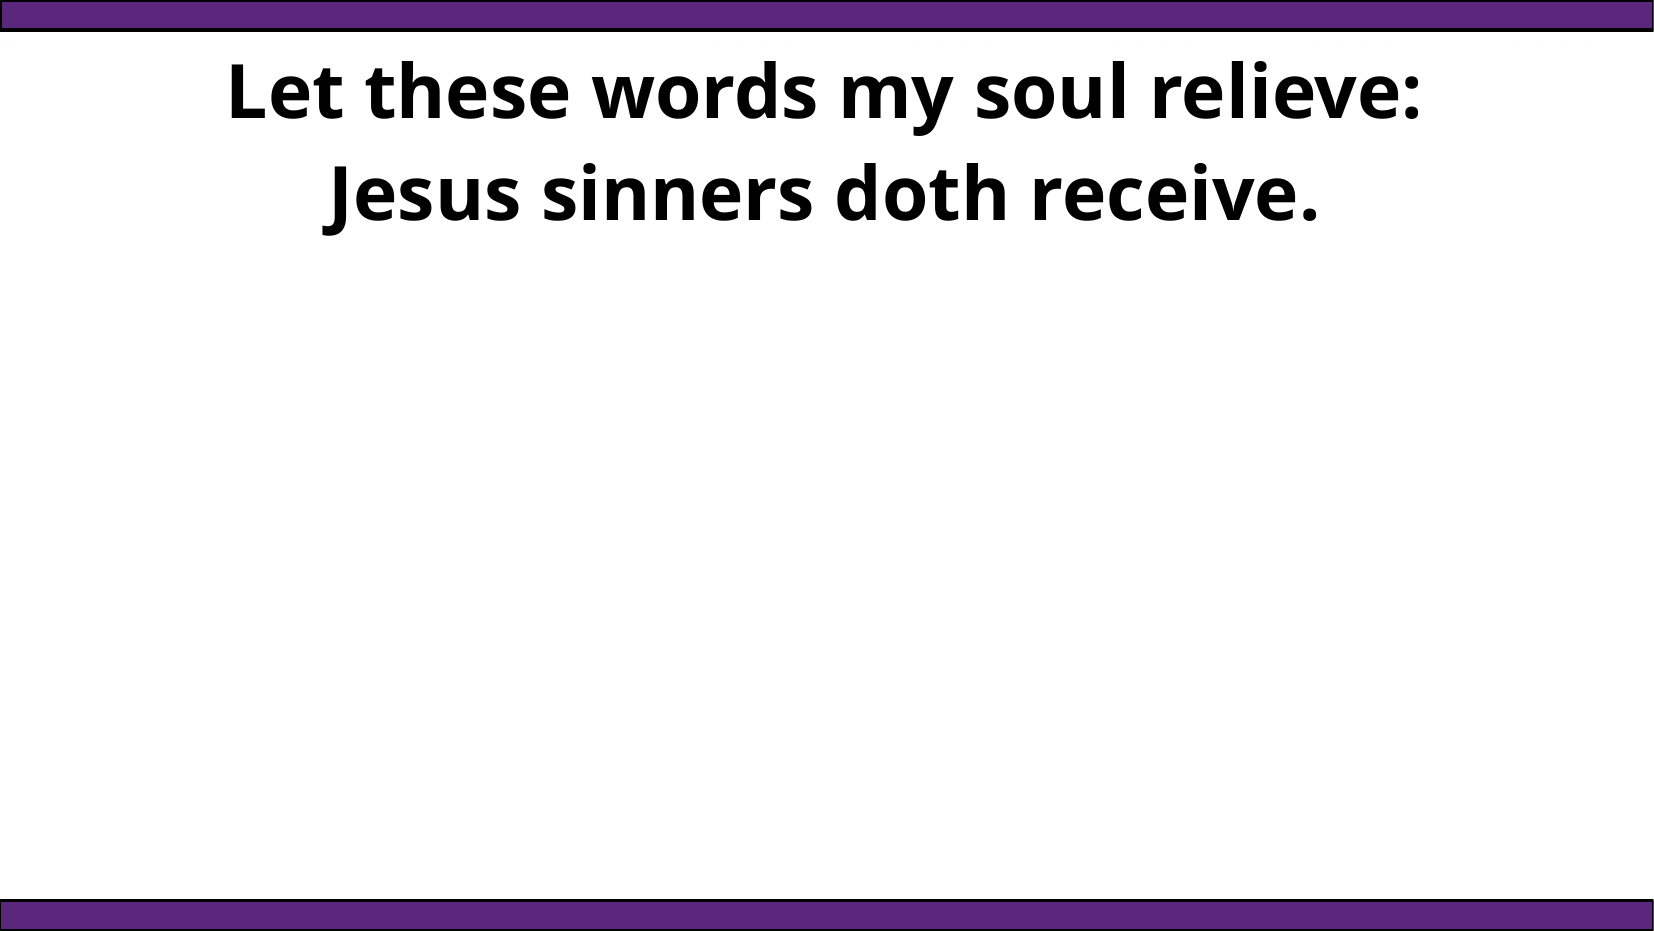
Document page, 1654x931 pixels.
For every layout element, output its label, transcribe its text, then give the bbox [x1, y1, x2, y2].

text_box Let these words my soul relieve: Jesus sinners doth receive. [60, 30, 1591, 246]
picture [0, 31, 1654, 900]
text_box [0, 0, 1654, 31]
text_box [0, 900, 1654, 931]
